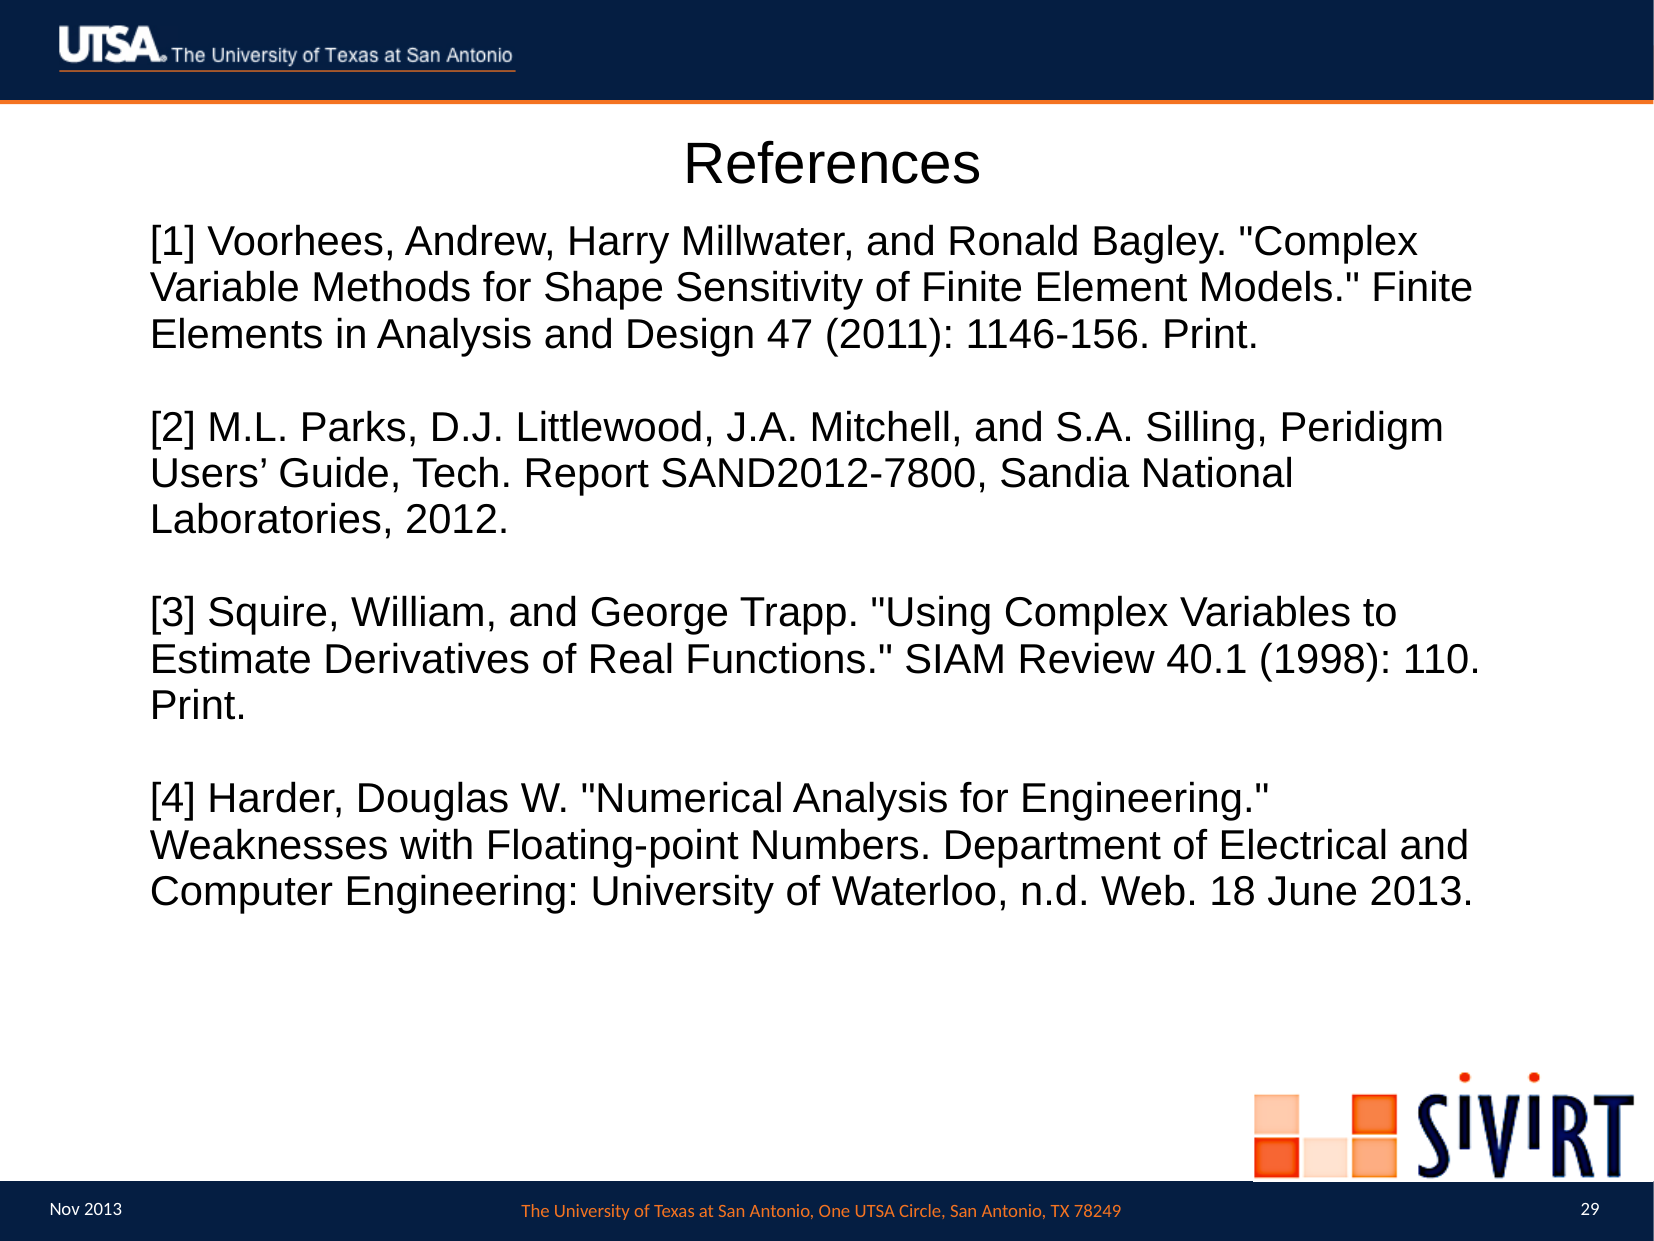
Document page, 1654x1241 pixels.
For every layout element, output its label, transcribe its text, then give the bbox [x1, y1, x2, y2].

title References [51, 30, 1614, 296]
picture [0, 0, 1654, 100]
picture [1516, 1064, 1654, 1182]
text_box [1] Voorhees, Andrew, Harry Millwater, and Ronald Bagley. "Complex Variable Methods for Shape Sensitivity of Finite Element Models." Finite Elements in Analysis and Design 47 (2011): 1146-156. Print. [2] M.L. Parks, D.J. Littlewood, J.A. Mitchell, and S.A. Silling, Peridigm Users’ Guide, Tech. Report SAND2012-7800, Sandia National Laboratories, 2012. [3] Squire, William, and George Trapp. "Using Complex Variables to Estimate Derivatives of Real Functions." SIAM Review 40.1 (1998): 110. Print. [4] Harder, Douglas W. "Numerical Analysis for Engineering." Weaknesses with Floating-point Numbers. Department of Electrical and Computer Engineering: University of Waterloo, n.d. Web. 18 June 2013. [135, 210, 1516, 1241]
